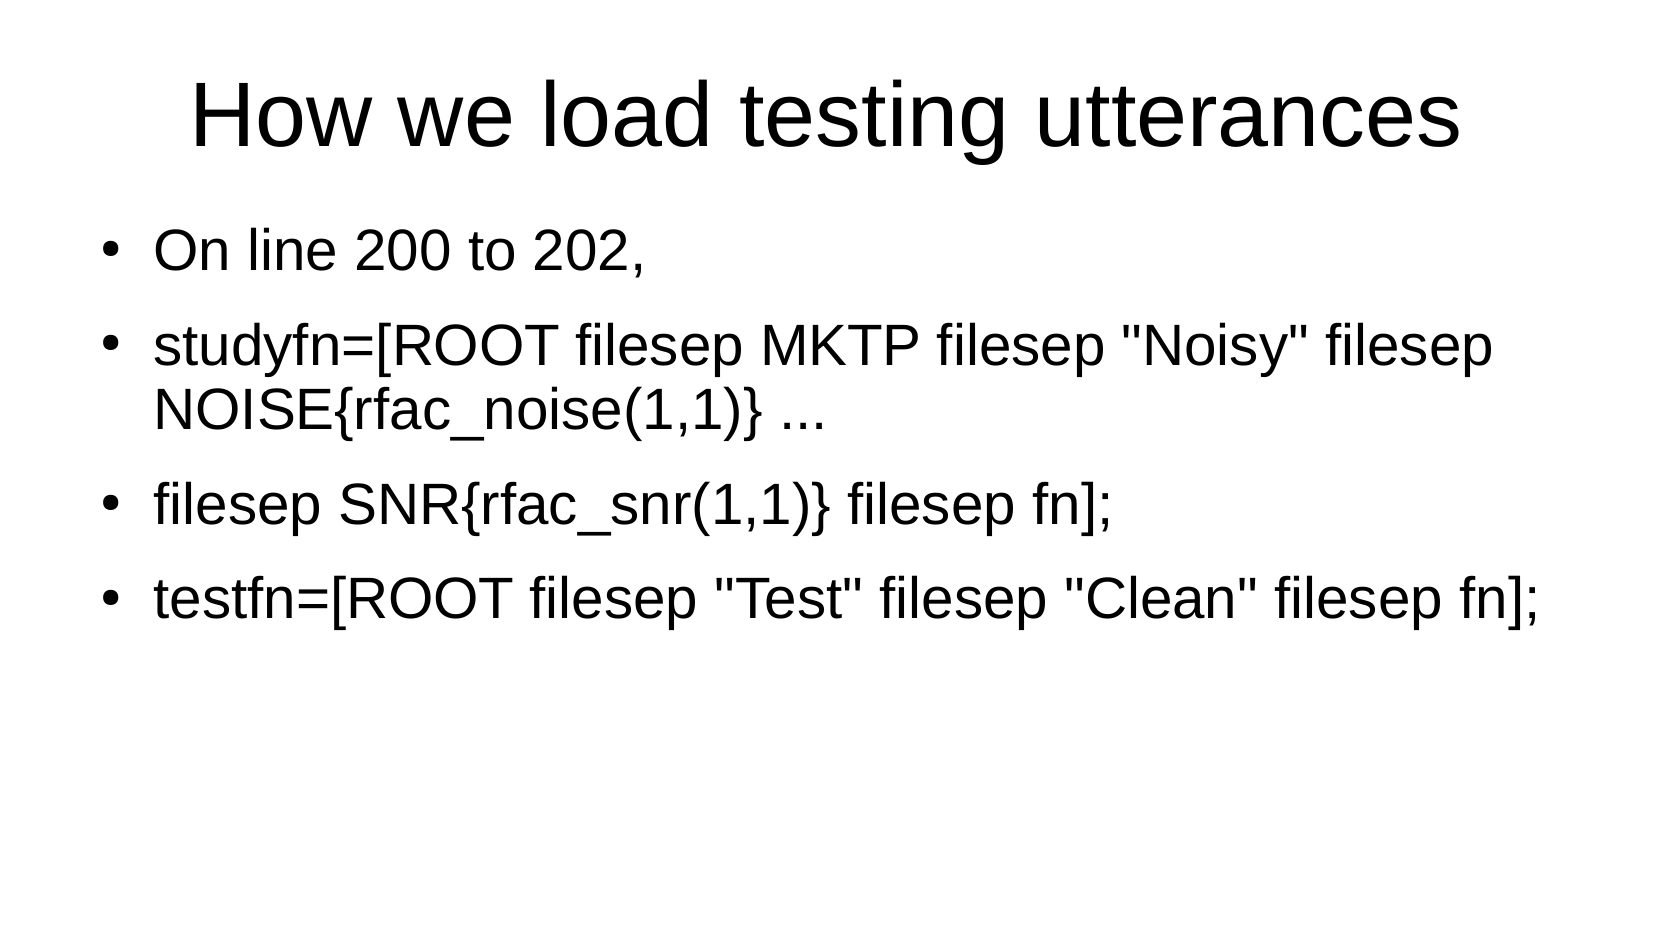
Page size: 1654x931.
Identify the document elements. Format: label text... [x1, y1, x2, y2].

list On line 200 to 202, studyfn=[ROOT filesep MKTP filesep "Noisy" filesep NOISE{rfac_noise(1,1)} ... filesep SNR{rfac_snr(1,1)} filesep fn]; testfn=[ROOT filesep "Test" filesep "Clean" filesep fn]; [82, 217, 1571, 758]
title How we load testing utterances [82, 37, 1571, 193]
